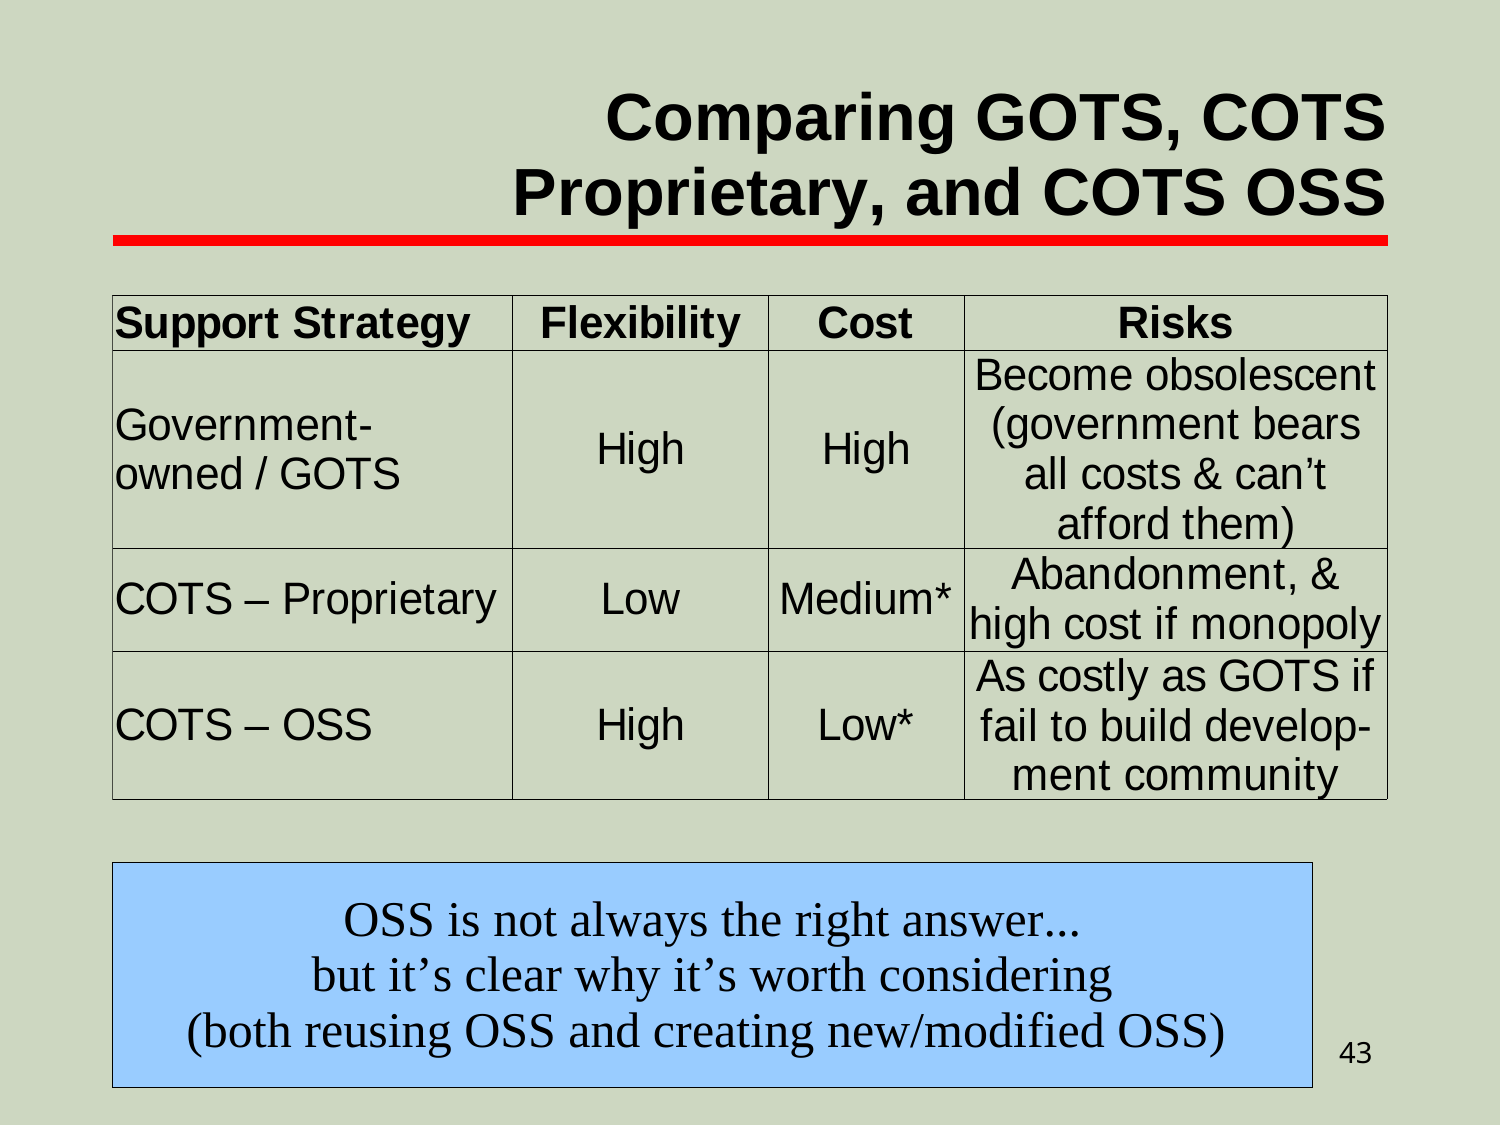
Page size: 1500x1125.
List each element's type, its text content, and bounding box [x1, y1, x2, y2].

title Comparing GOTS, COTS Proprietary, and COTS OSS [337, 79, 1388, 230]
text_box OSS is not always the right answer... but it’s clear why it’s worth considering (both reusing OSS and creating new/modified OSS) [112, 862, 1313, 1088]
chart [112, 295, 1500, 852]
